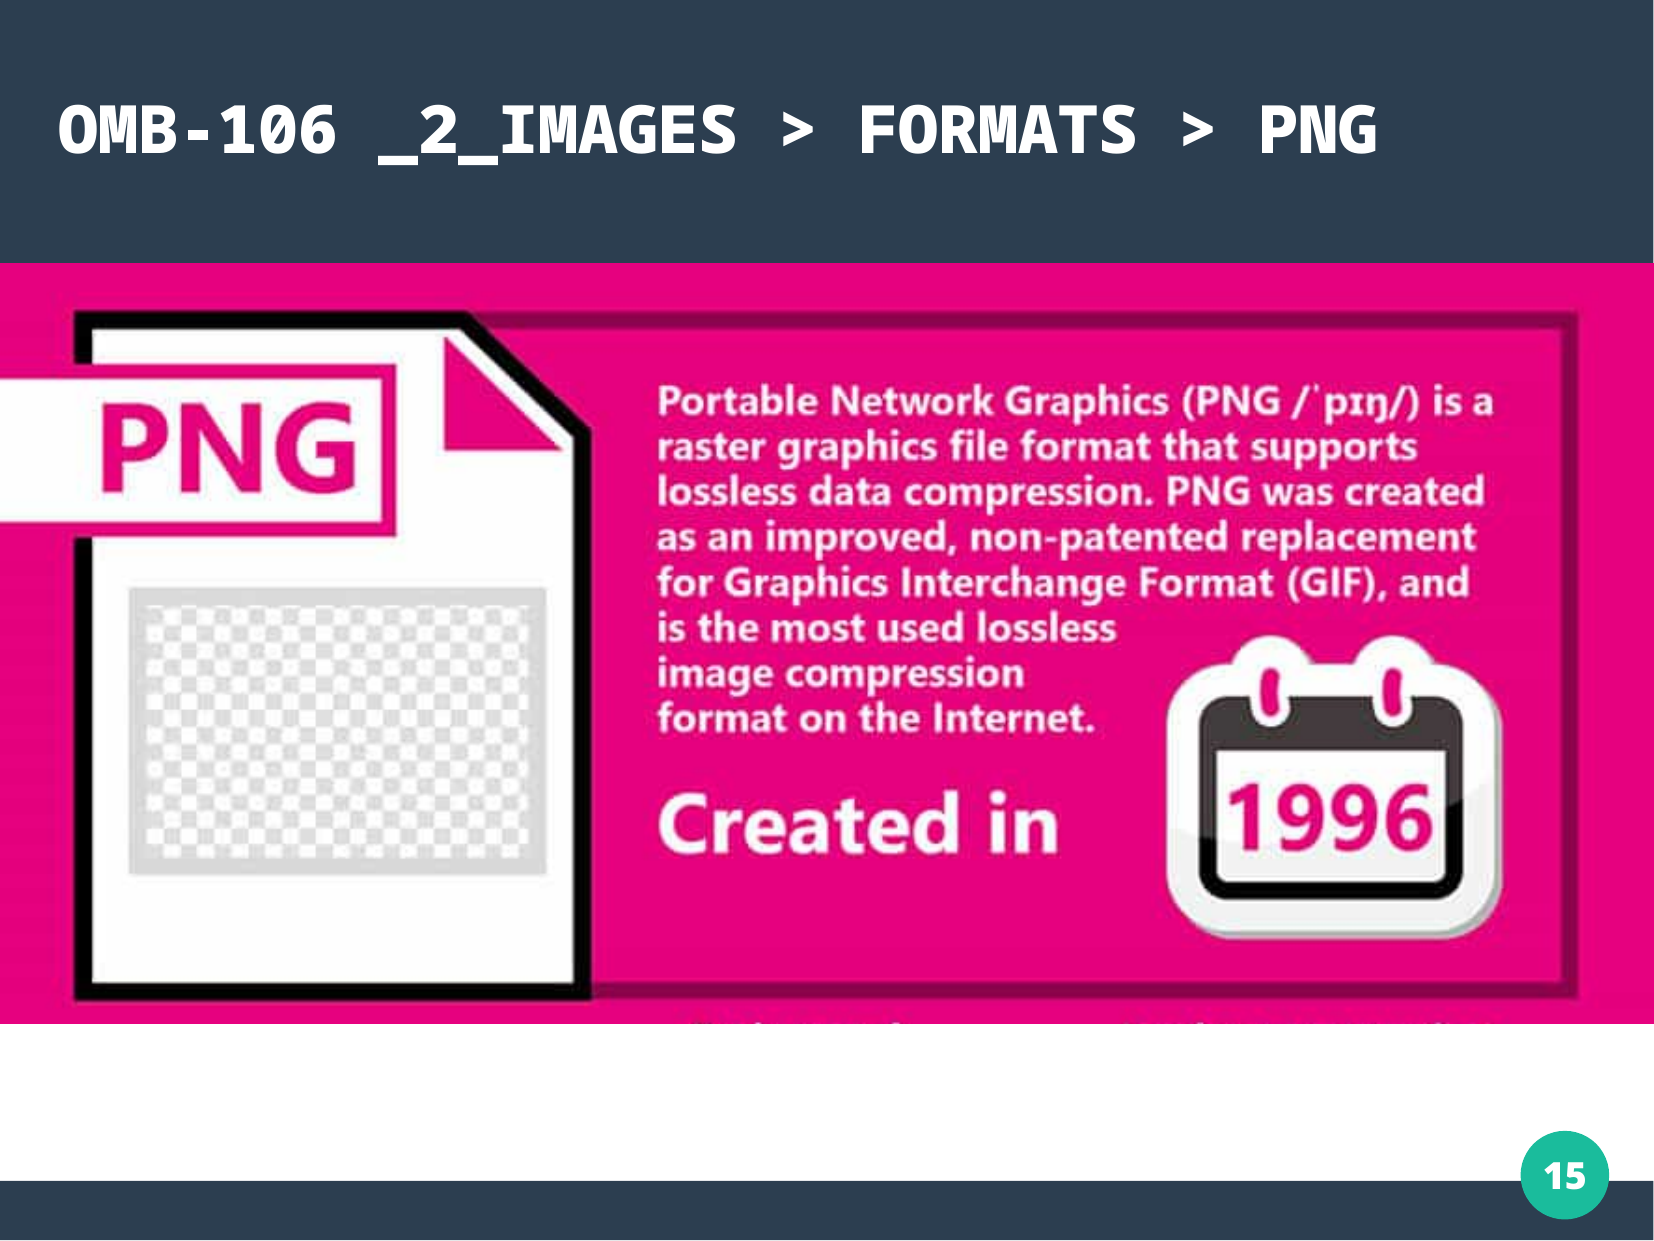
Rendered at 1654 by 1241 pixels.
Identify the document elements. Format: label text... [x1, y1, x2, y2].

title OMB-106 _2_IMAGES > FORMATS > PNG [58, 49, 1595, 207]
picture [0, 263, 1654, 1024]
